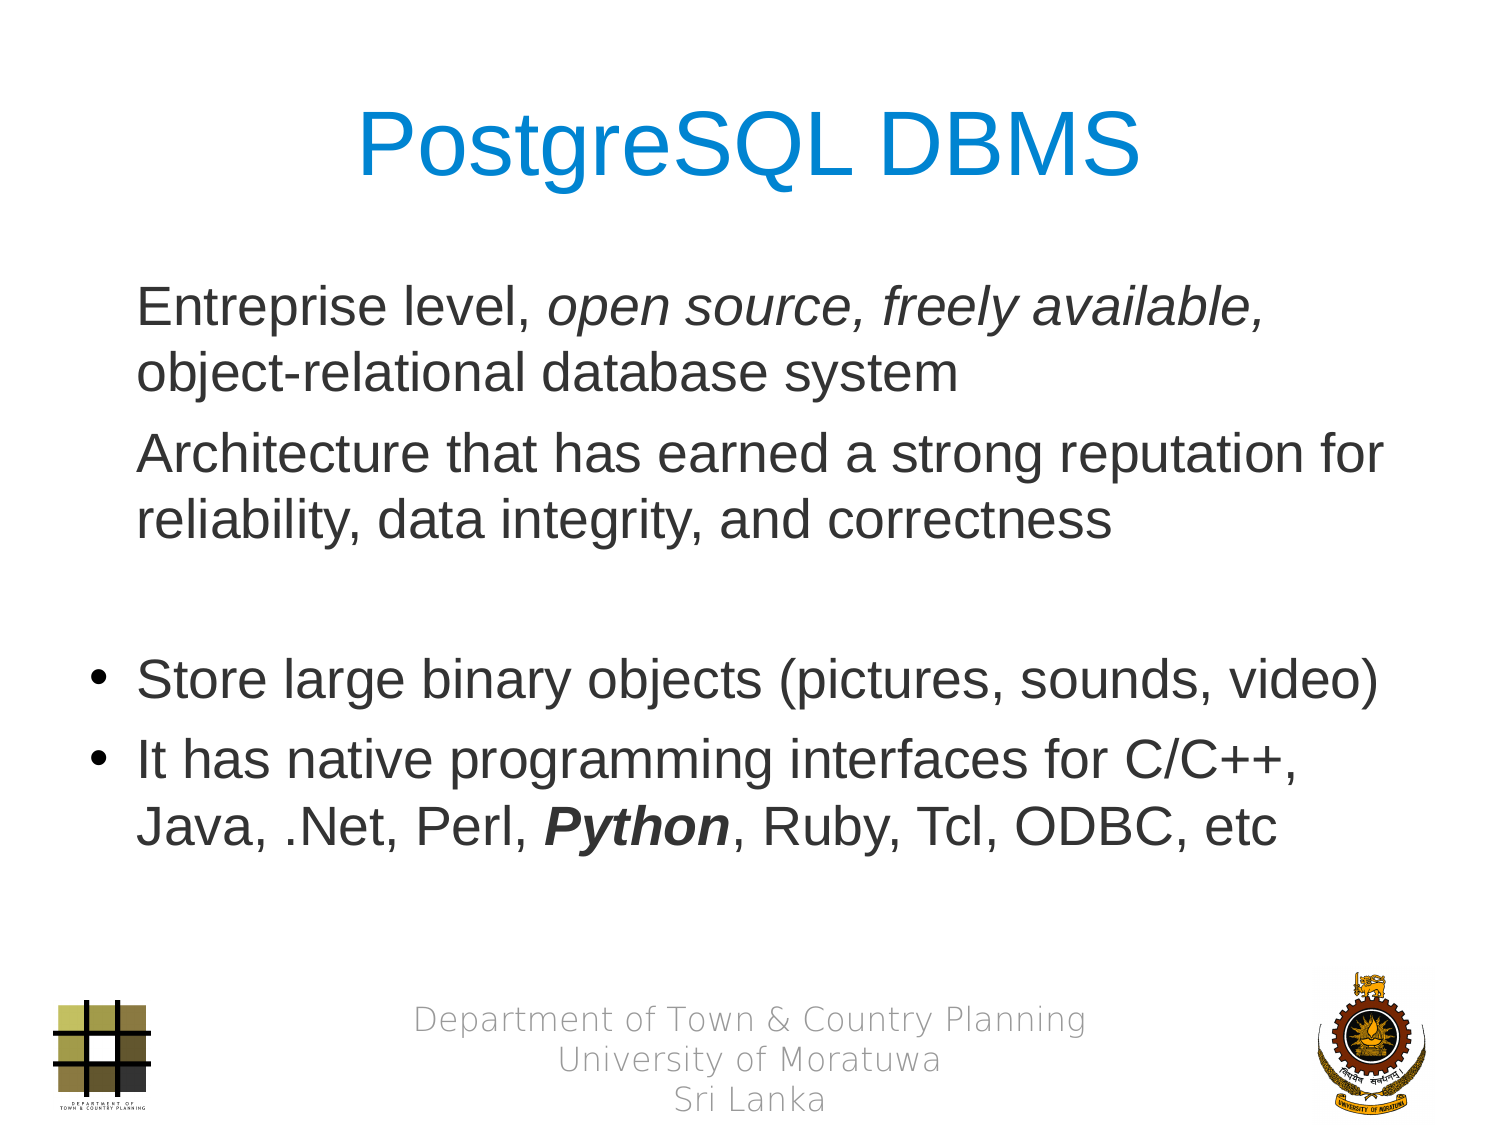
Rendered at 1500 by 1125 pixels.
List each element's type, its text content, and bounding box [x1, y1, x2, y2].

picture [1312, 966, 1435, 1125]
picture [53, 1000, 151, 1110]
list Entreprise level, open source, freely available, object-relational database system Architecture that has earned a strong reputation for reliability, data integrity, and correctness Store large binary objects (pictures, sounds, video) It has native programming interfaces for C/C++, Java, .Net, Perl, Python, Ruby, Tcl, ODBC, etc [75, 262, 1426, 916]
title PostgreSQL DBMS [75, 45, 1426, 233]
